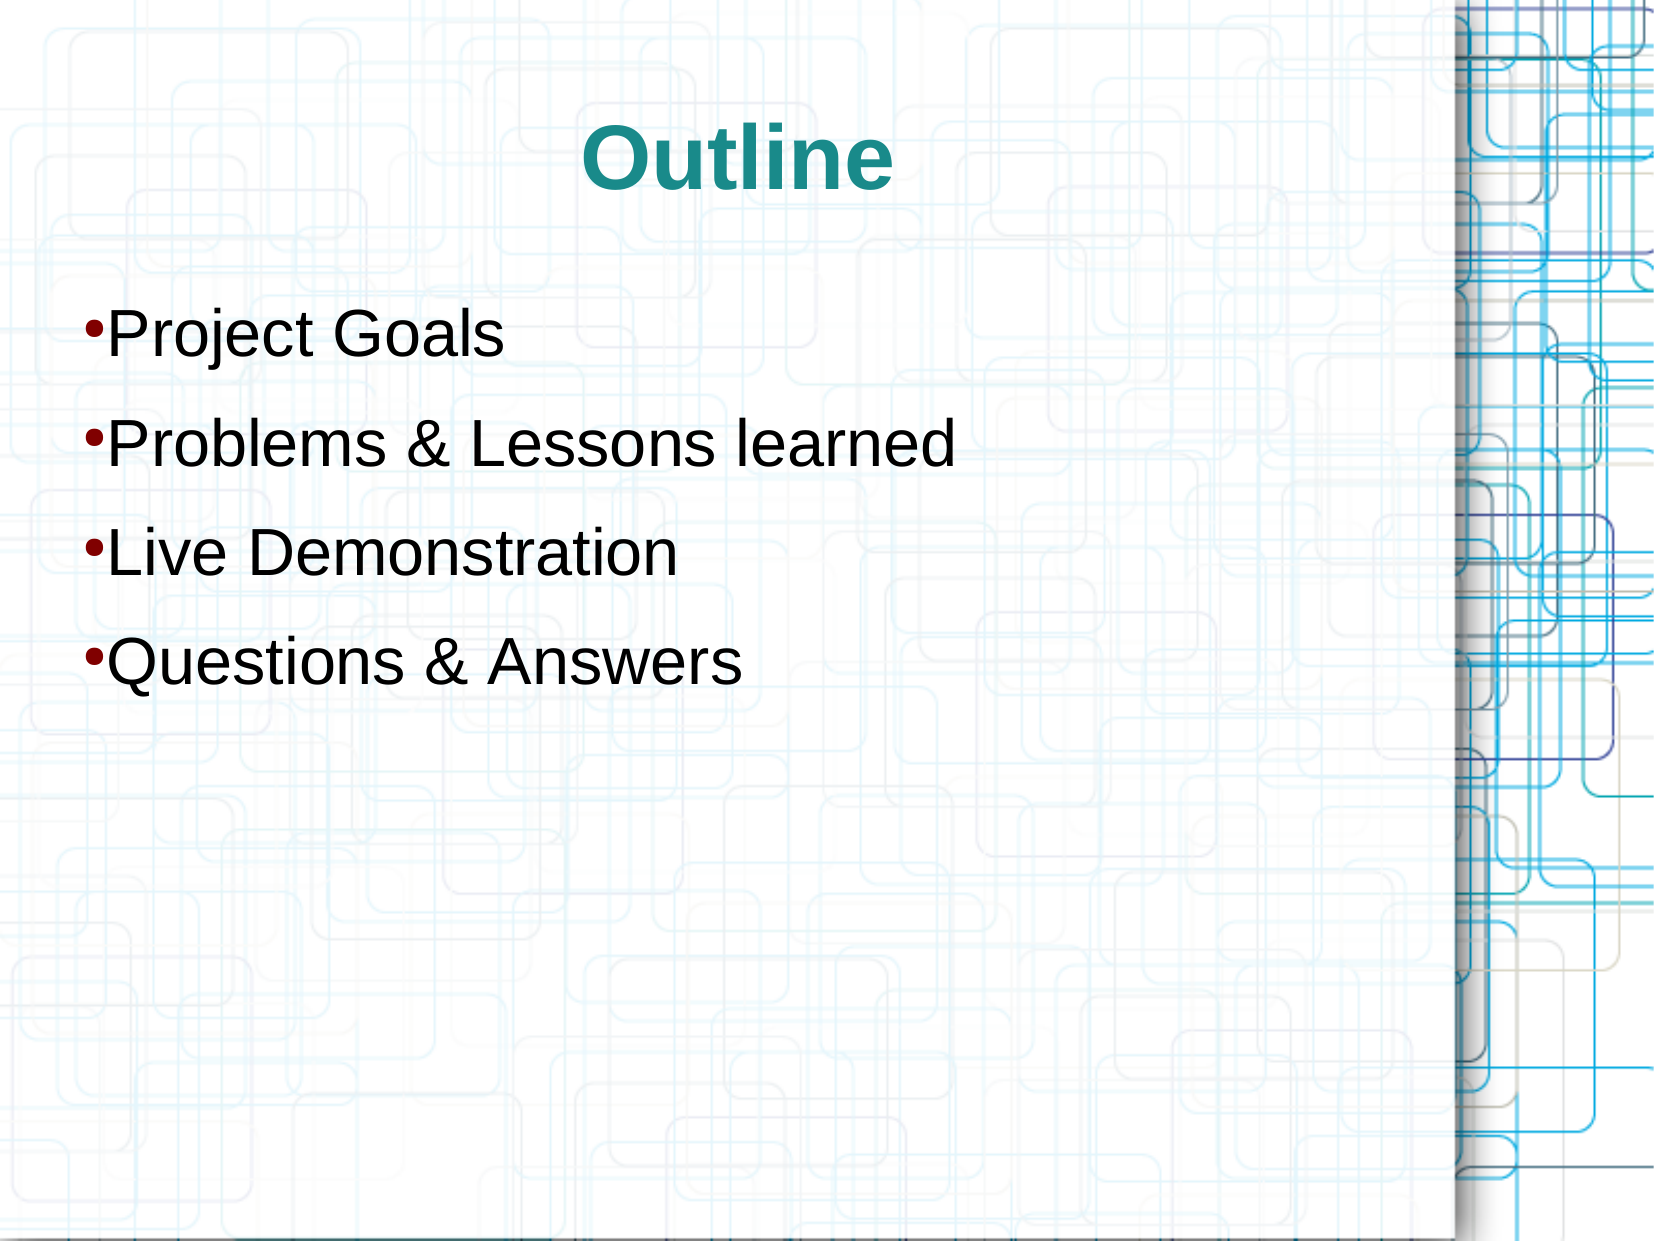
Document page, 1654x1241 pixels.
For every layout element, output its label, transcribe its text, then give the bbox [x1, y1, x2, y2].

title Outline [59, 49, 1418, 257]
list Project Goals Problems & Lessons learned Live Demonstration Questions & Answers [82, 290, 1382, 1109]
picture [0, 0, 1654, 1241]
